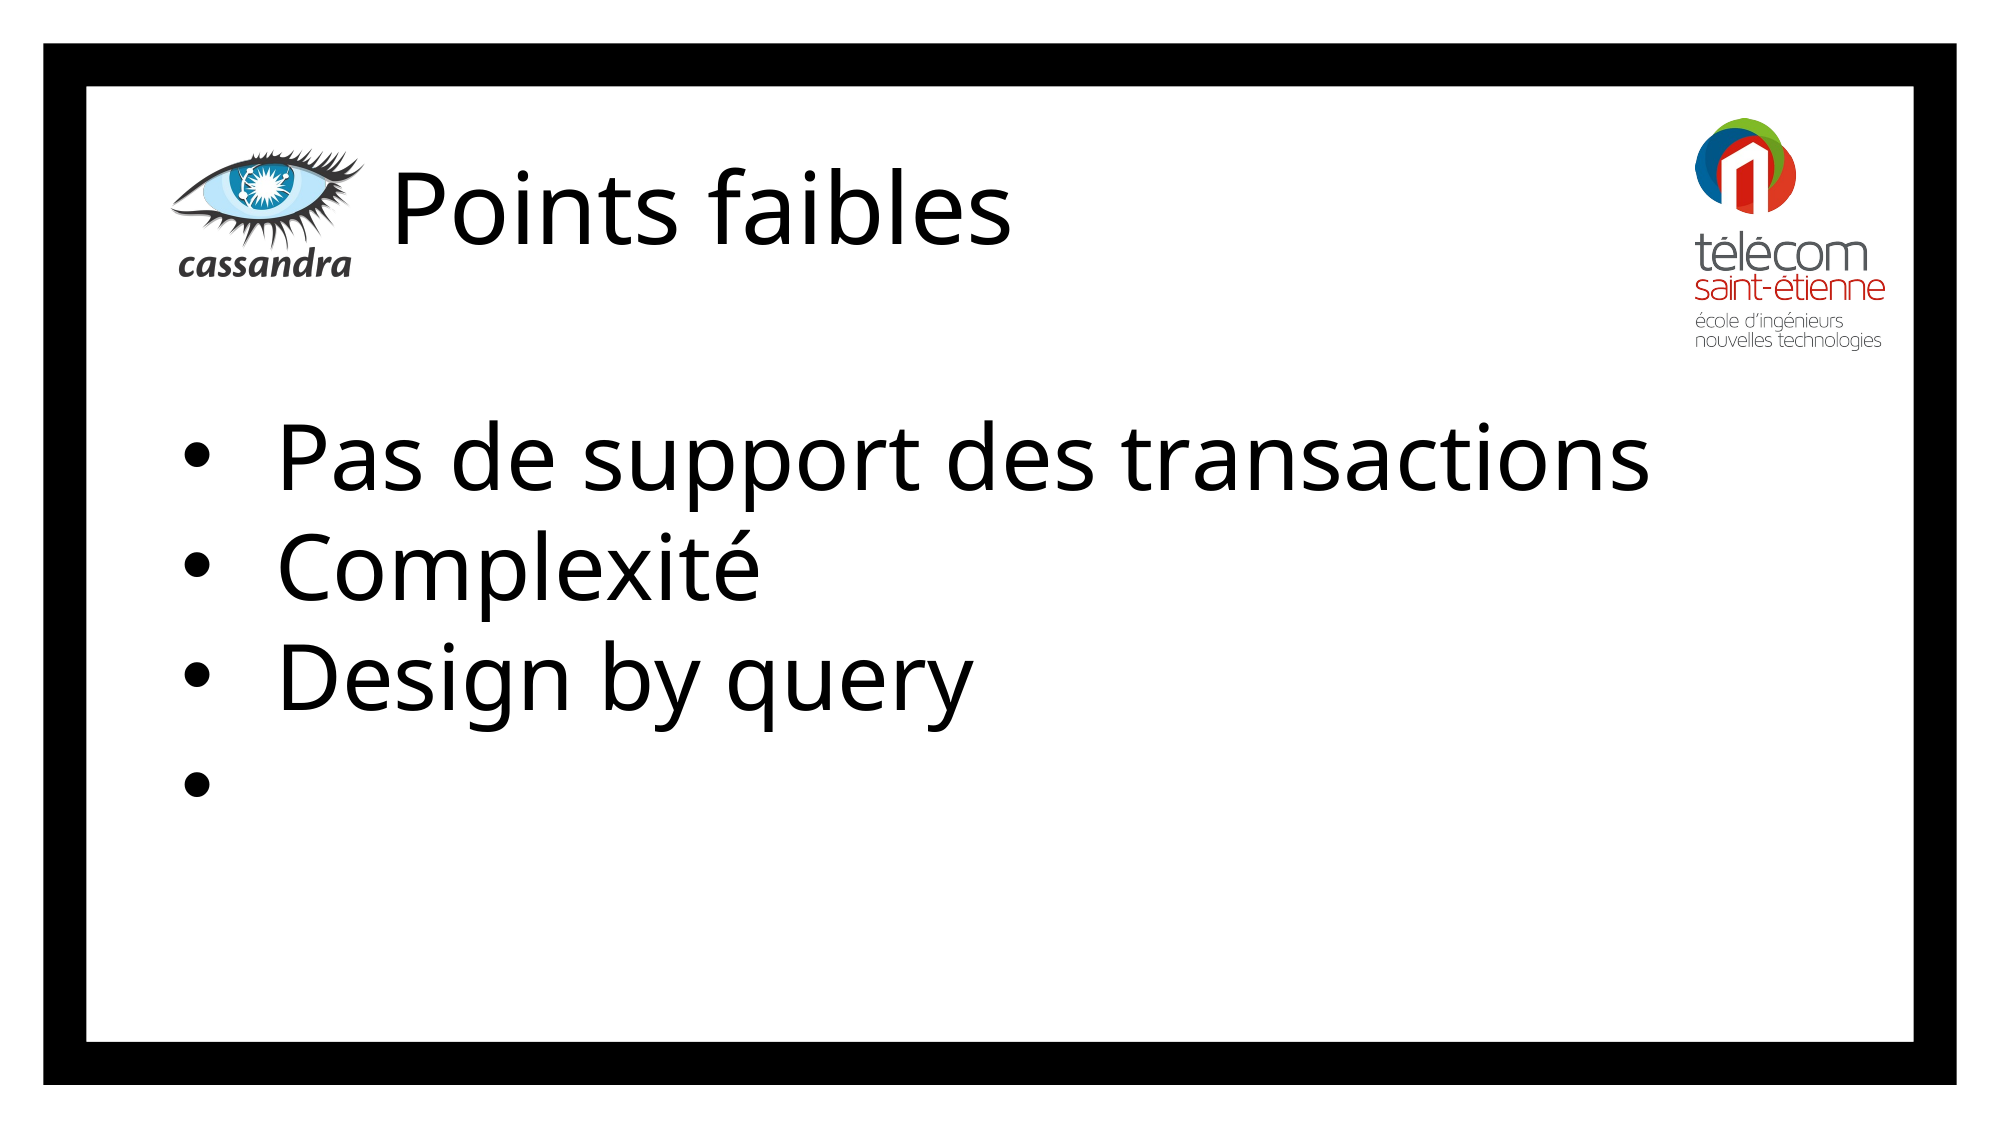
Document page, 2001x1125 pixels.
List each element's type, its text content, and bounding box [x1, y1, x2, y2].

picture [1715, 134, 1730, 138]
picture [1695, 118, 1885, 351]
picture [166, 144, 368, 280]
text_box Pas de support des transactions Complexité Design by query [166, 391, 1849, 897]
title Points faibles [369, 138, 1849, 304]
